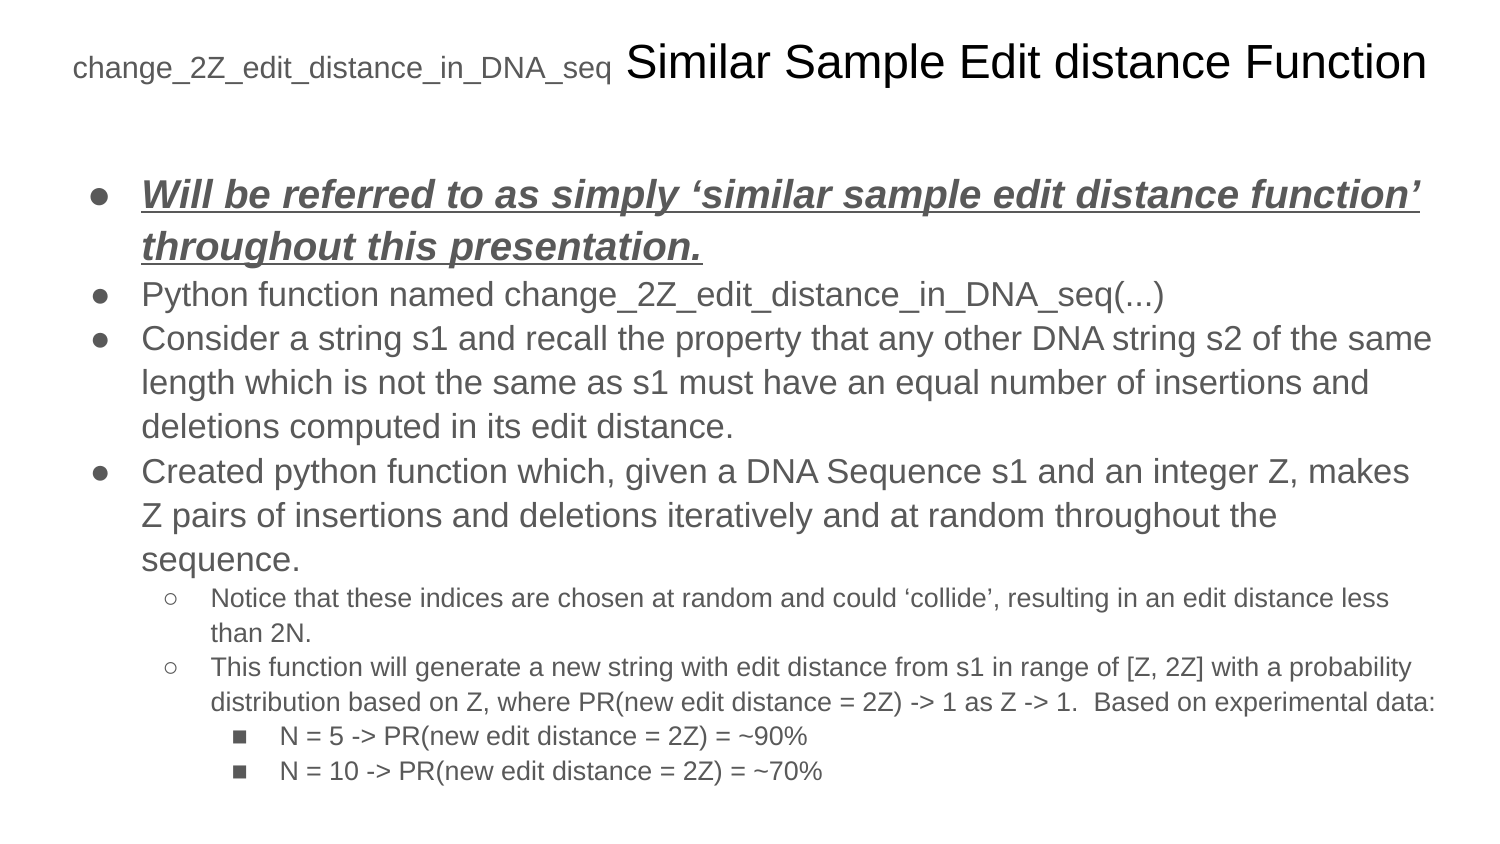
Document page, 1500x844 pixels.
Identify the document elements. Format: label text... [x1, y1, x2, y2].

list Will be referred to as simply ‘similar sample edit distance function’ throughout this presentation. Python function named change_2Z_edit_distance_in_DNA_seq(...) Consider a string s1 and recall the property that any other DNA string s2 of the same length which is not the same as s1 must have an equal number of insertions and deletions computed in its edit distance. Created python function which, given a DNA Sequence s1 and an integer Z, makes Z pairs of insertions and deletions iteratively and at random throughout the sequence. Notice that these indices are chosen at random and could ‘collide’, resulting in an edit distance less than 2N. This function will generate a new string with edit distance from s1 in range of [Z, 2Z] with a probability distribution based on Z, where PR(new edit distance = 2Z) -> 1 as Z -> 1. Based on experimental data: N = 5 -> PR(new edit distance = 2Z) = ~90% N = 10 -> PR(new edit distance = 2Z) = ~70% [57, 150, 1456, 835]
title change_2Z_edit_distance_in_DNA_seq Similar Sample Edit distance Function [57, 20, 1456, 114]
